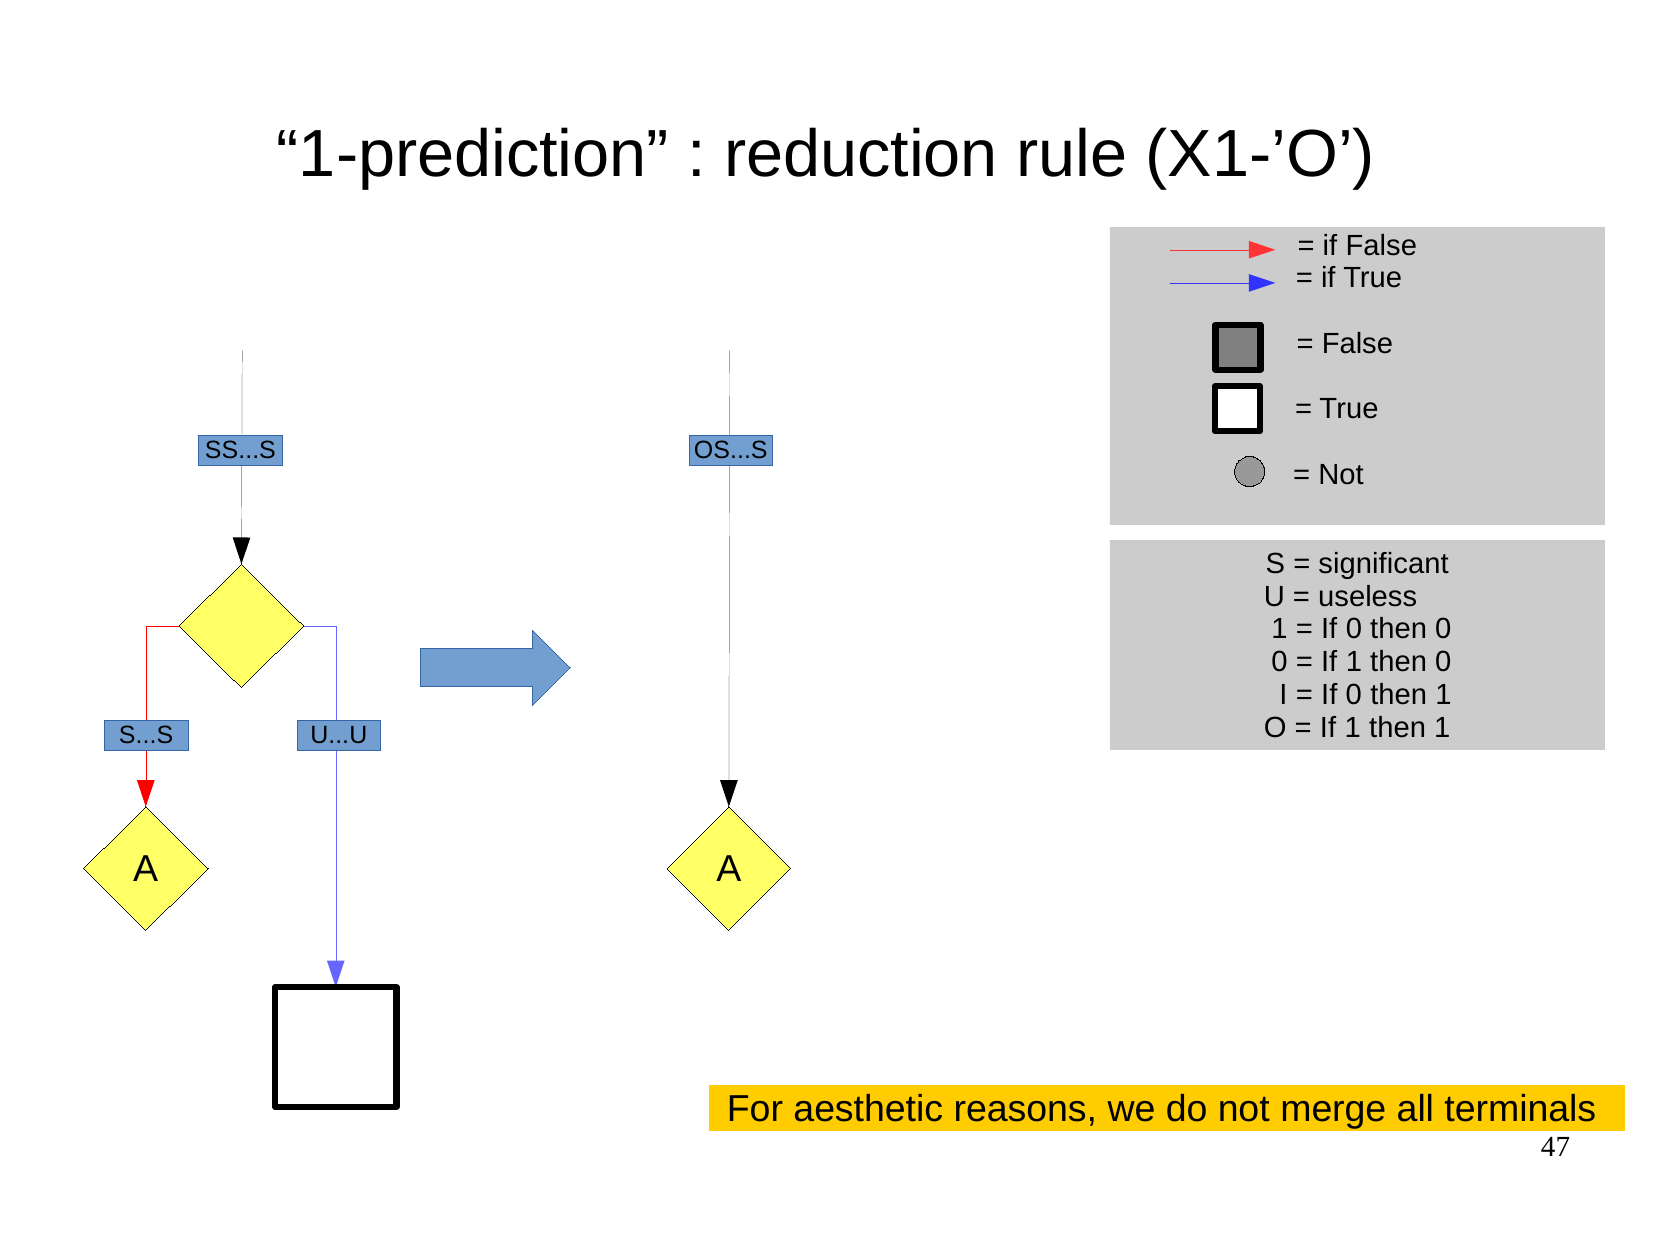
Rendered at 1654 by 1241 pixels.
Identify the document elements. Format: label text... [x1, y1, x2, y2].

text_box = if False = if True = False = True = Not [1109, 227, 1605, 525]
text_box [179, 563, 304, 688]
text_box OS...S [689, 435, 773, 466]
text_box For aesthetic reasons, we do not merge all terminals [709, 1085, 1625, 1131]
text_box [420, 630, 571, 706]
text_box S = significant U = useless 1 = If 0 then 0 0 = If 1 then 0 I = If 0 then 1 O = If 1 then 1 [1109, 540, 1605, 750]
text_box [1215, 324, 1261, 370]
text_box S...S [104, 720, 189, 751]
text_box U...U [297, 720, 381, 751]
text_box [275, 987, 397, 1108]
text_box [1215, 386, 1261, 432]
text_box [1234, 456, 1265, 487]
text_box SS...S [198, 435, 283, 466]
text_box A [83, 806, 209, 931]
text_box A [667, 806, 791, 931]
title “1-prediction” : reduction rule (X1-’O’) [82, 49, 1571, 257]
